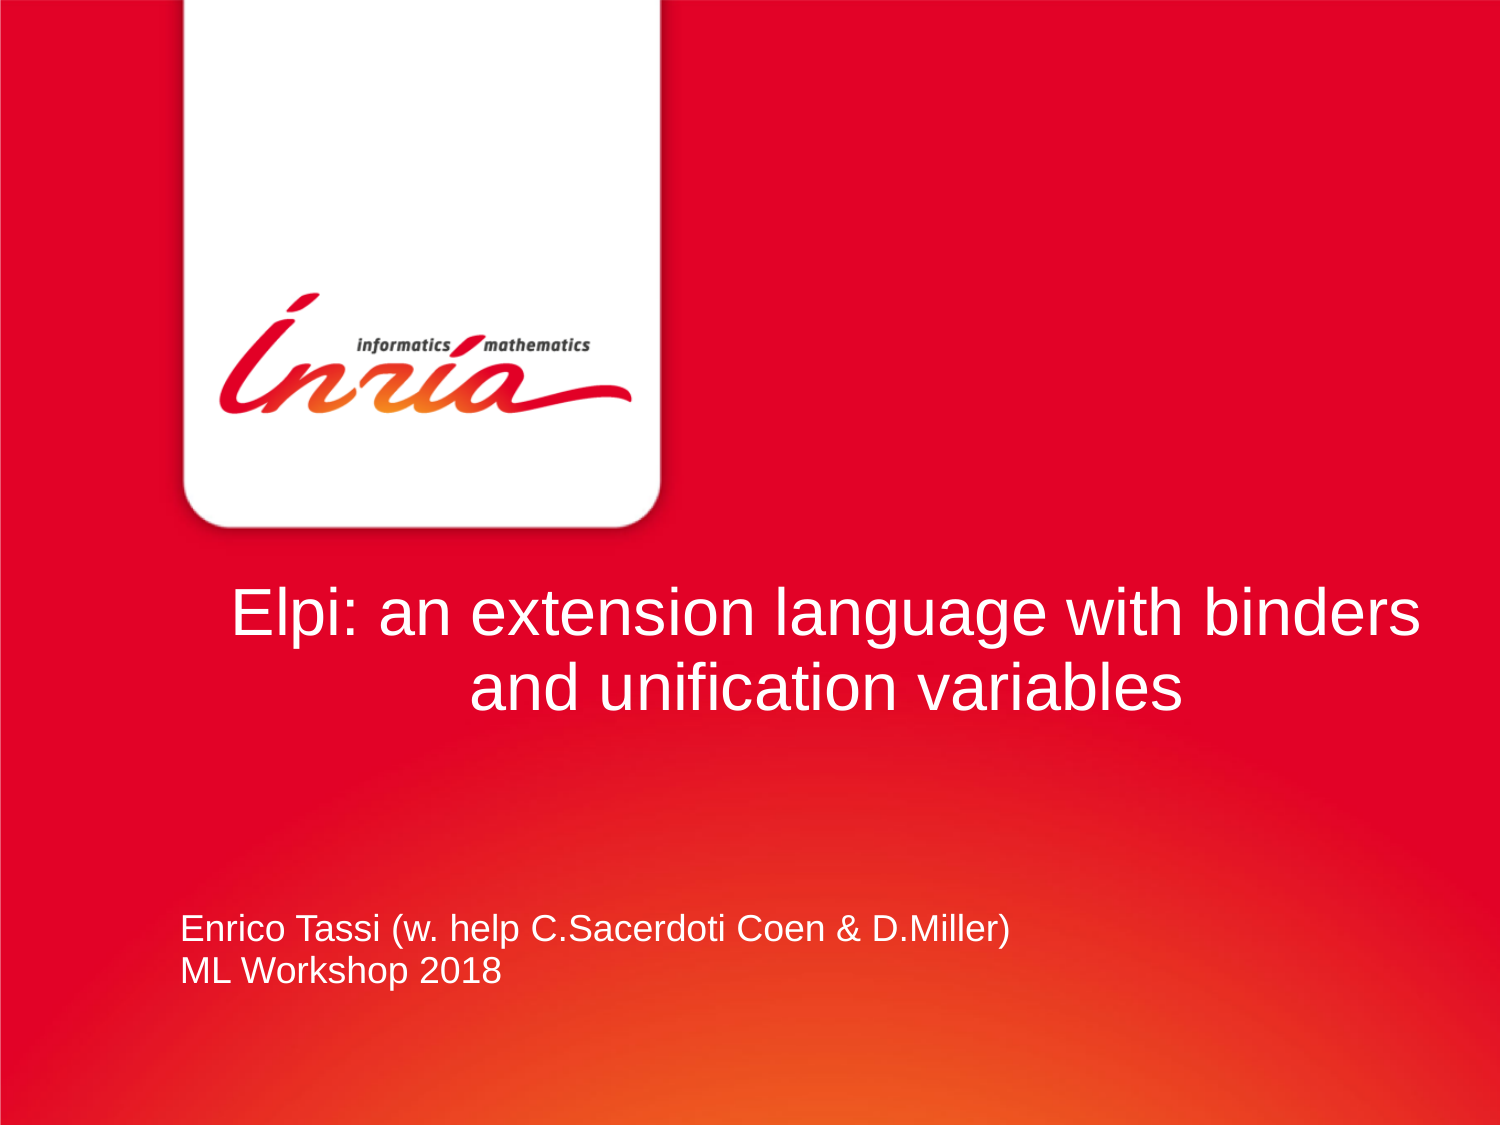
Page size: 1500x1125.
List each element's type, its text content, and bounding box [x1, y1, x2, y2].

text_box Enrico Tassi (w. help C.Sacerdoti Coen & D.Miller) ML Workshop 2018 [165, 900, 1261, 999]
subtitle Elpi: an extension language with binders and unification variables [82, 290, 1500, 1010]
picture [0, 0, 1500, 1125]
